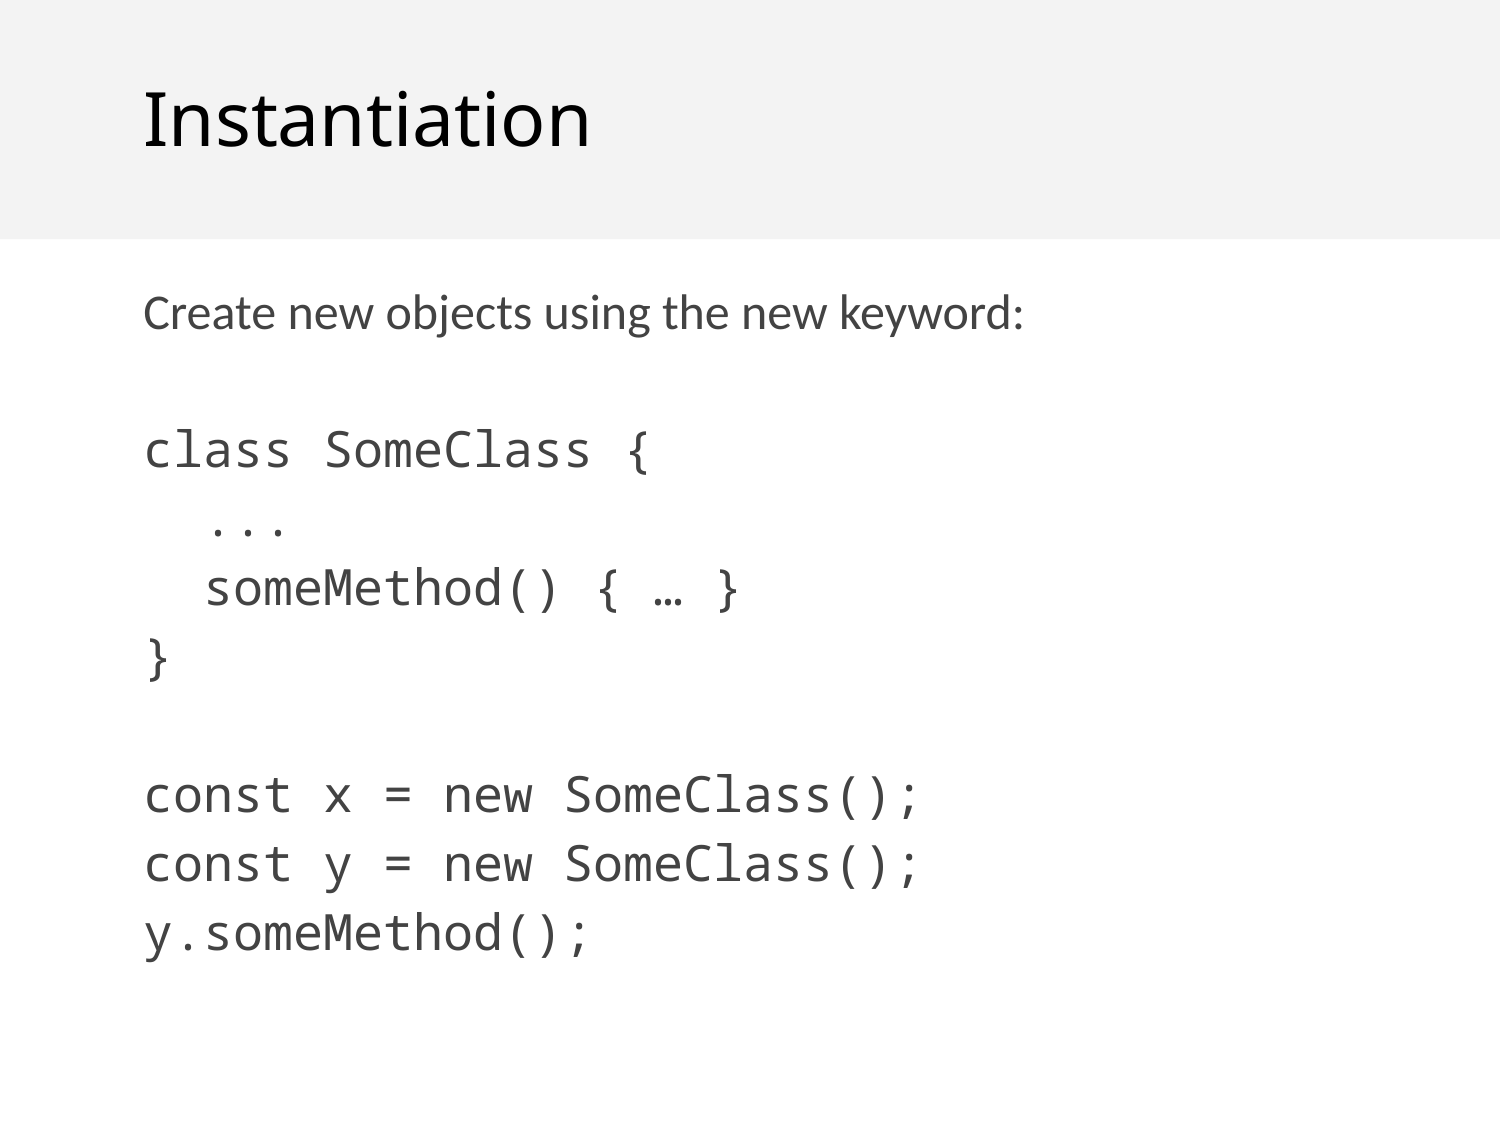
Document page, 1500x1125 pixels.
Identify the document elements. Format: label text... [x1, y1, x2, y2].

title Instantiation [128, 56, 1372, 183]
list Create new objects using the new keyword: class SomeClass { ... someMethod() { … } } const x = new SomeClass(); const y = new SomeClass(); y.someMethod(); [128, 255, 1372, 1004]
